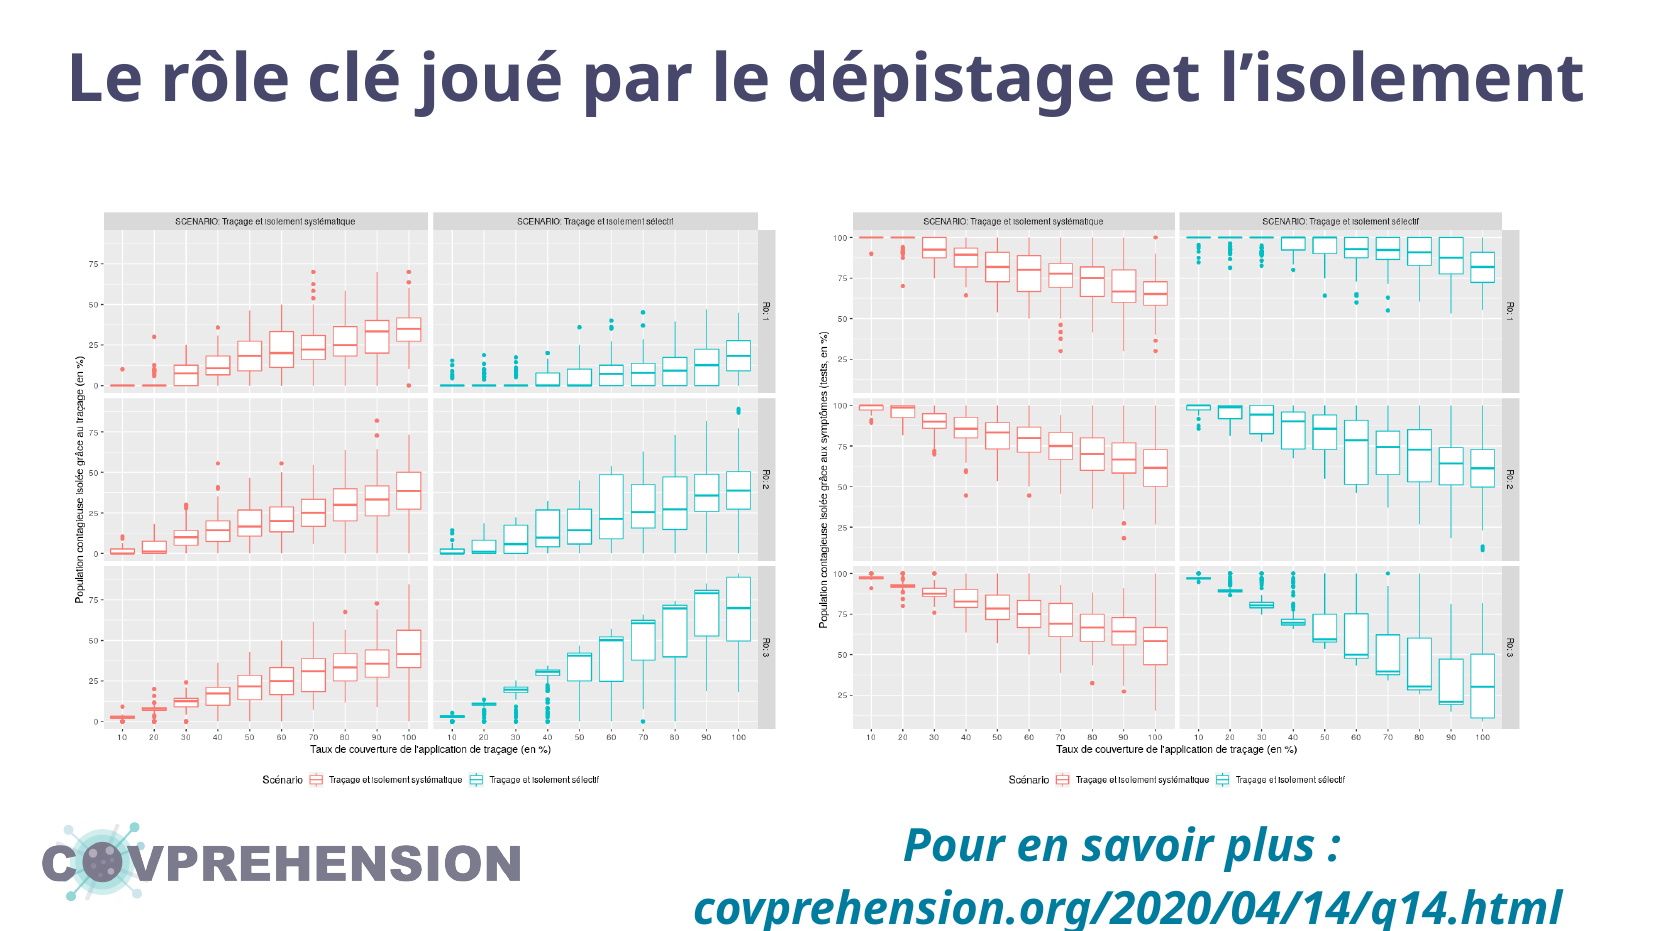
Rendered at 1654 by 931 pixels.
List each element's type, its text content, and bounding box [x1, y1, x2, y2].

title Le rôle clé joué par le dépistage et l’isolement [0, 23, 1654, 129]
picture [70, 207, 780, 798]
picture [814, 207, 1524, 798]
text_box Pour en savoir plus : covprehension.org/2020/04/14/q14.html [614, 805, 1642, 931]
